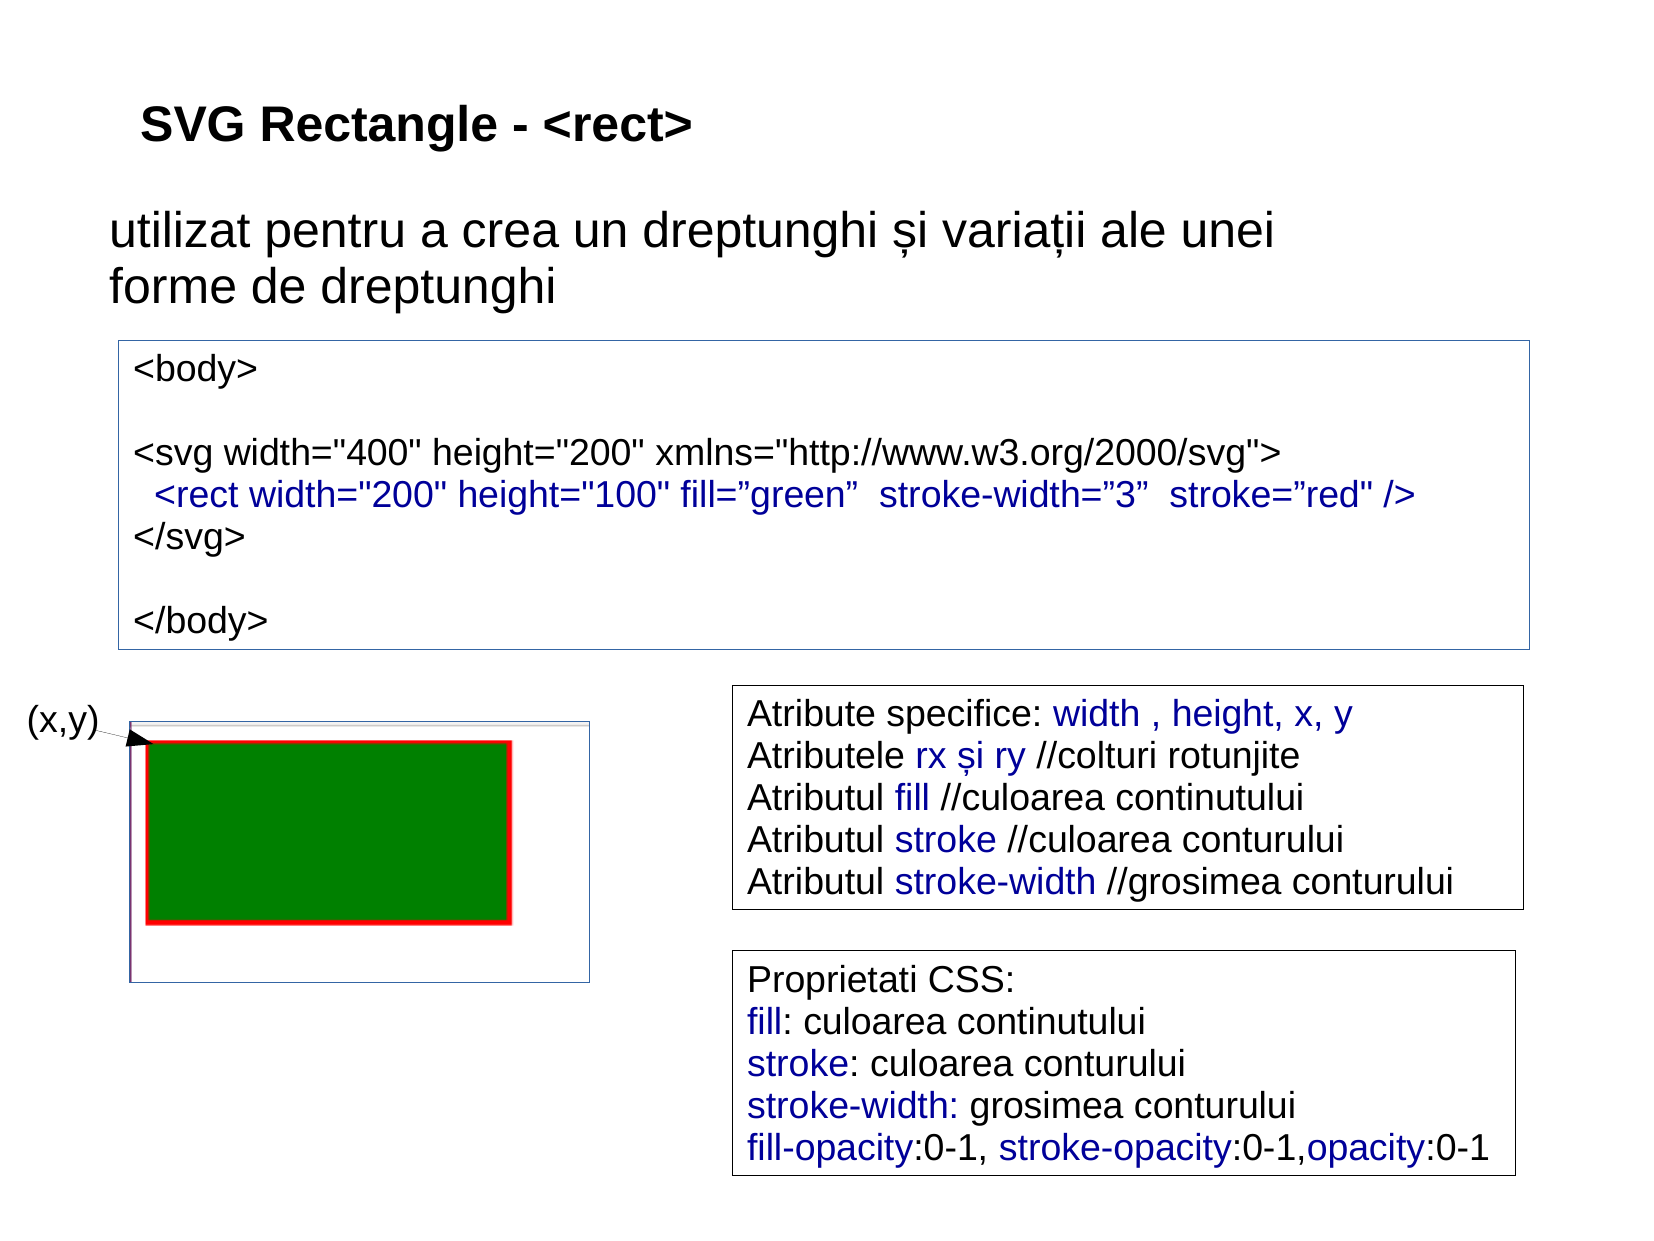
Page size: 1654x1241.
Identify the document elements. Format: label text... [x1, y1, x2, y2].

text_box utilizat pentru a crea un dreptunghi și variații ale unei forme de dreptunghi [94, 195, 1328, 322]
text_box (x,y) [11, 690, 115, 748]
text_box Atribute specifice: width , height, x, y Atributele rx și ry //colturi rotunjite Atributul fill //culoarea continutului Atributul stroke //culoarea conturului Atributul stroke-width //grosimea conturului [732, 685, 1524, 910]
text_box SVG Rectangle - <rect> [125, 88, 721, 195]
text_box Proprietati CSS: fill: culoarea continutului stroke: culoarea conturului stroke-width: grosimea conturului fill-opacity:0-1, stroke-opacity:0-1,opacity:0-1 [732, 950, 1516, 1176]
text_box <body> <svg width="400" height="200" xmlns="http://www.w3.org/2000/svg"> <rect width="200" height="100" fill=”green” stroke-width=”3” stroke=”red" /> </svg> </body> [118, 340, 1530, 650]
picture [129, 721, 590, 983]
